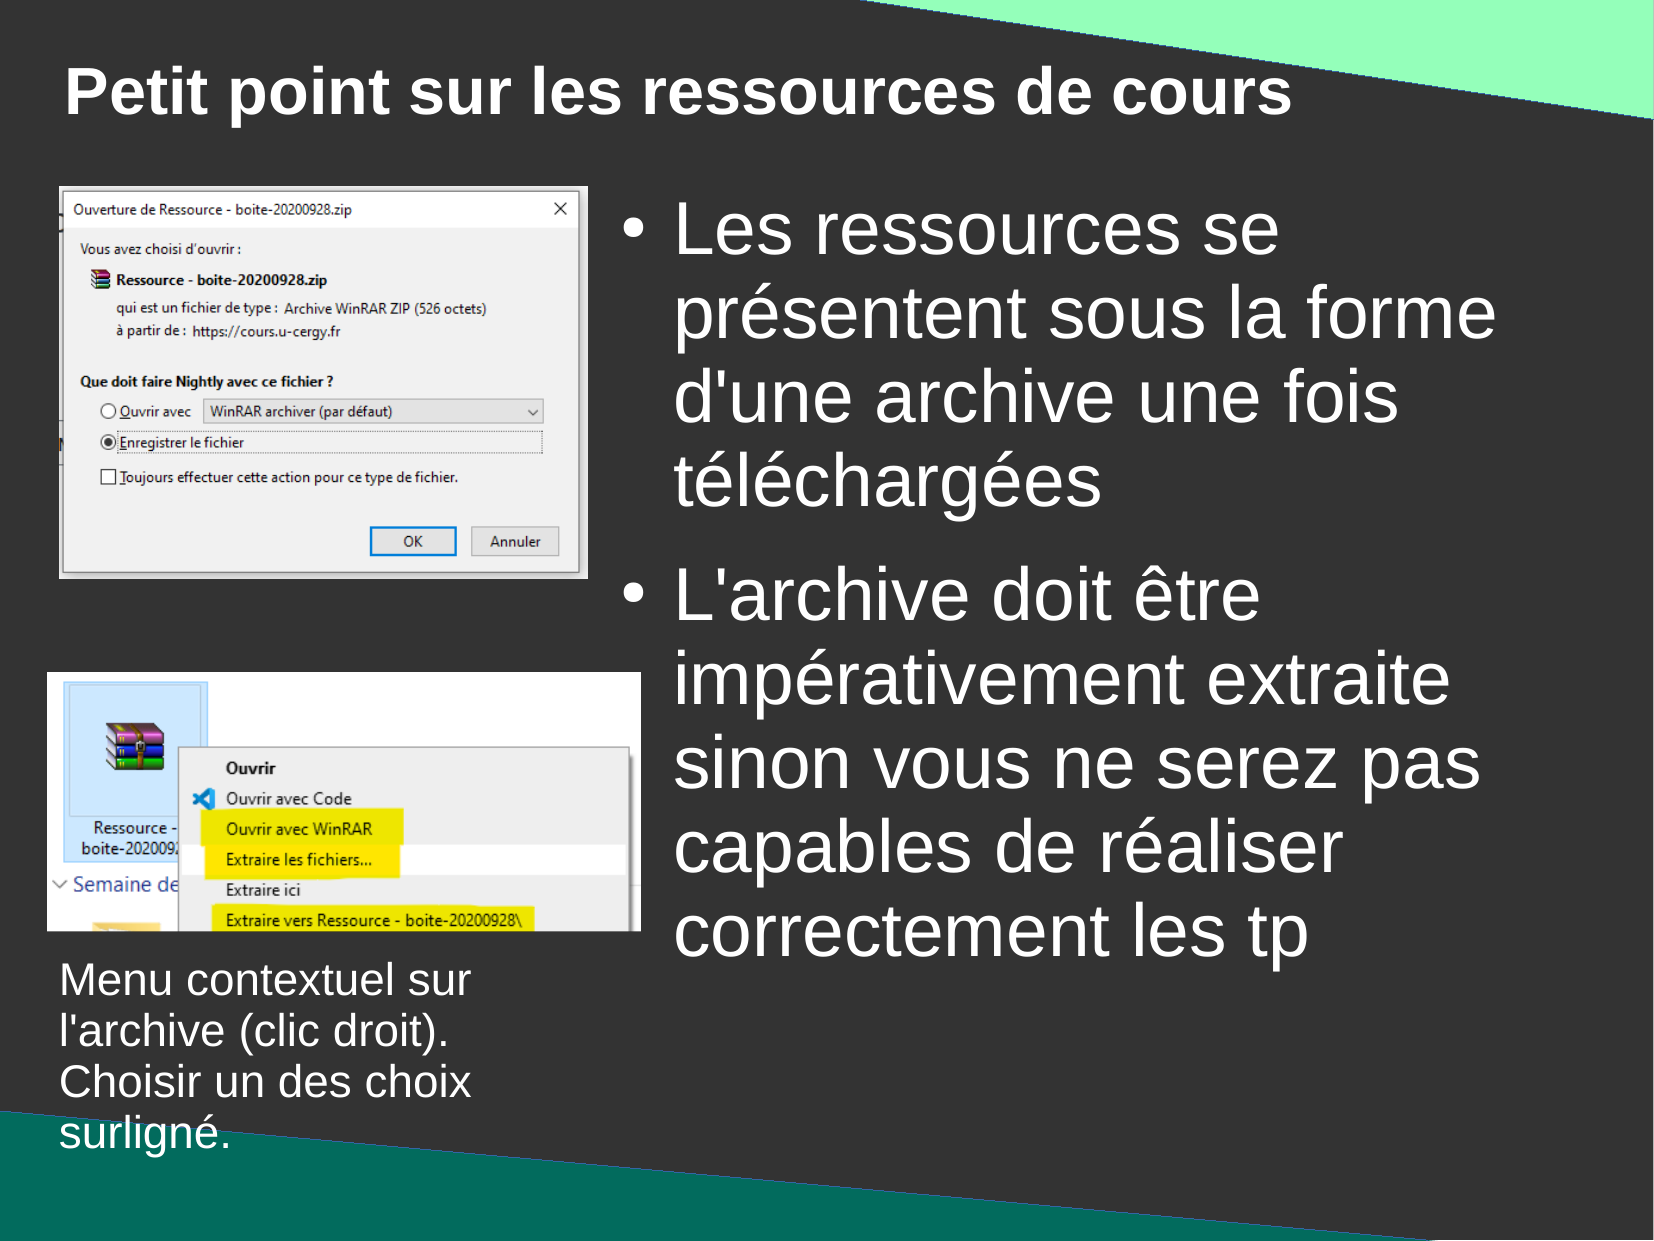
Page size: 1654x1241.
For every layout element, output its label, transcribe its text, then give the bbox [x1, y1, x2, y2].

list Les ressources se présentent sous la forme d'une archive une fois téléchargées L'archive doit être impérativement extraite sinon vous ne serez pas capables de réaliser correctement les tp [602, 186, 1620, 1099]
picture [47, 672, 641, 954]
title Menu contextuel sur l'archive (clic droit). Choisir un des choix surligné. [59, 953, 630, 1159]
picture [59, 186, 588, 579]
title Petit point sur les ressources de cours [64, 54, 1553, 157]
text_box [860, 0, 1654, 120]
